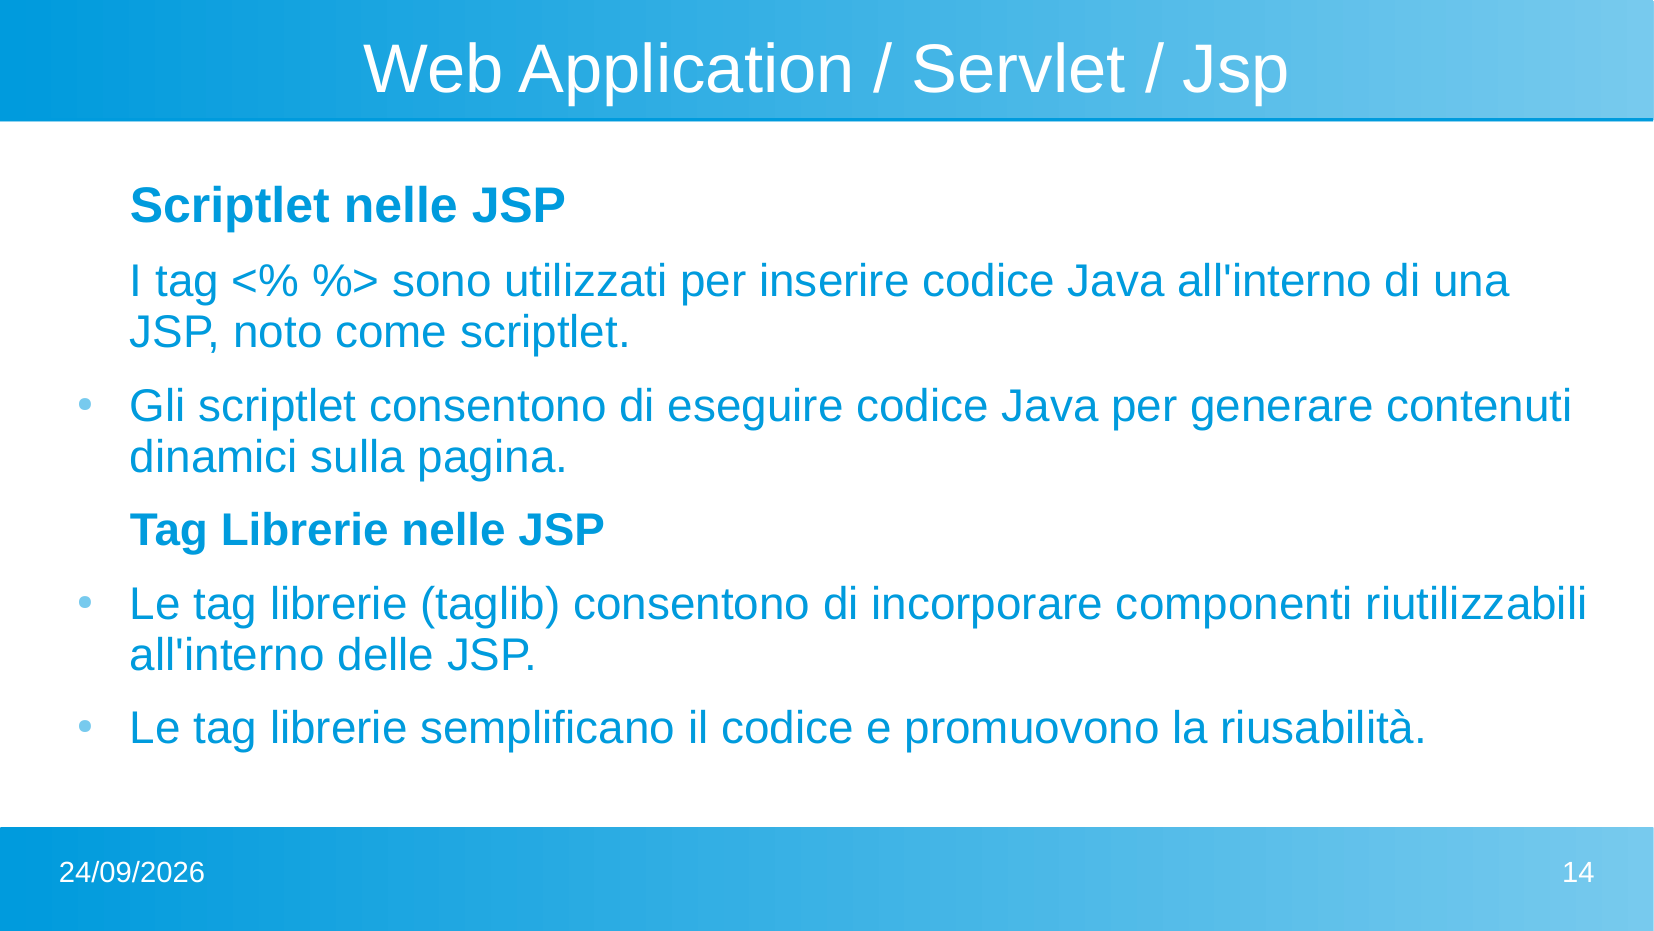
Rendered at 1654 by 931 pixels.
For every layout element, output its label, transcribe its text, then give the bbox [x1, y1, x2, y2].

list Scriptlet nelle JSP I tag <% %> sono utilizzati per inserire codice Java all'interno di una JSP, noto come scriptlet. Gli scriptlet consentono di eseguire codice Java per generare contenuti dinamici sulla pagina. Tag Librerie nelle JSP Le tag librerie (taglib) consentono di incorporare componenti riutilizzabili all'interno delle JSP. Le tag librerie semplificano il codice e promuovono la riusabilità. [59, 177, 1595, 768]
title Web Application / Servlet / Jsp [59, 29, 1595, 108]
